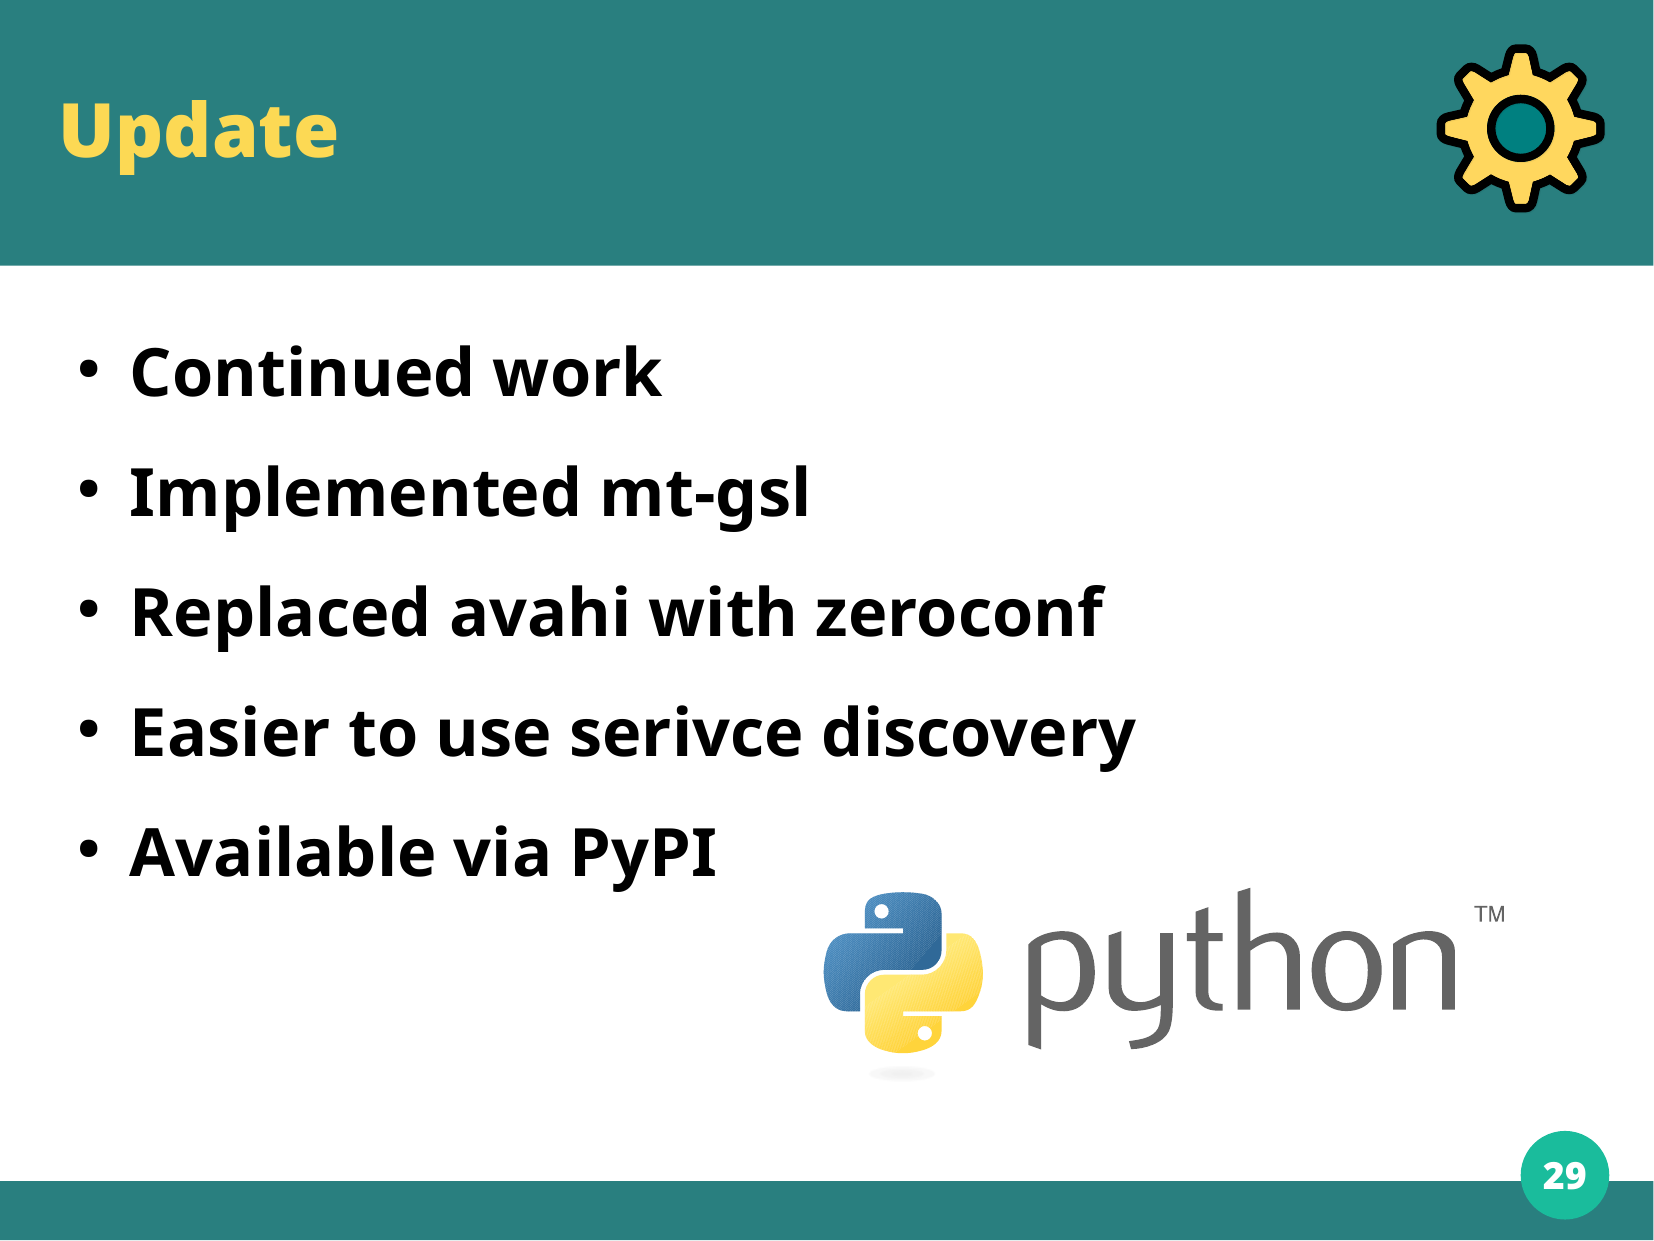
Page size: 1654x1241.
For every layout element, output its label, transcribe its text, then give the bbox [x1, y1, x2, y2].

picture [814, 882, 1560, 1104]
title Update [59, 49, 1595, 207]
list Continued work Implemented mt-gsl Replaced avahi with zeroconf Easier to use serivce discovery Available via PyPI [59, 324, 1595, 1152]
